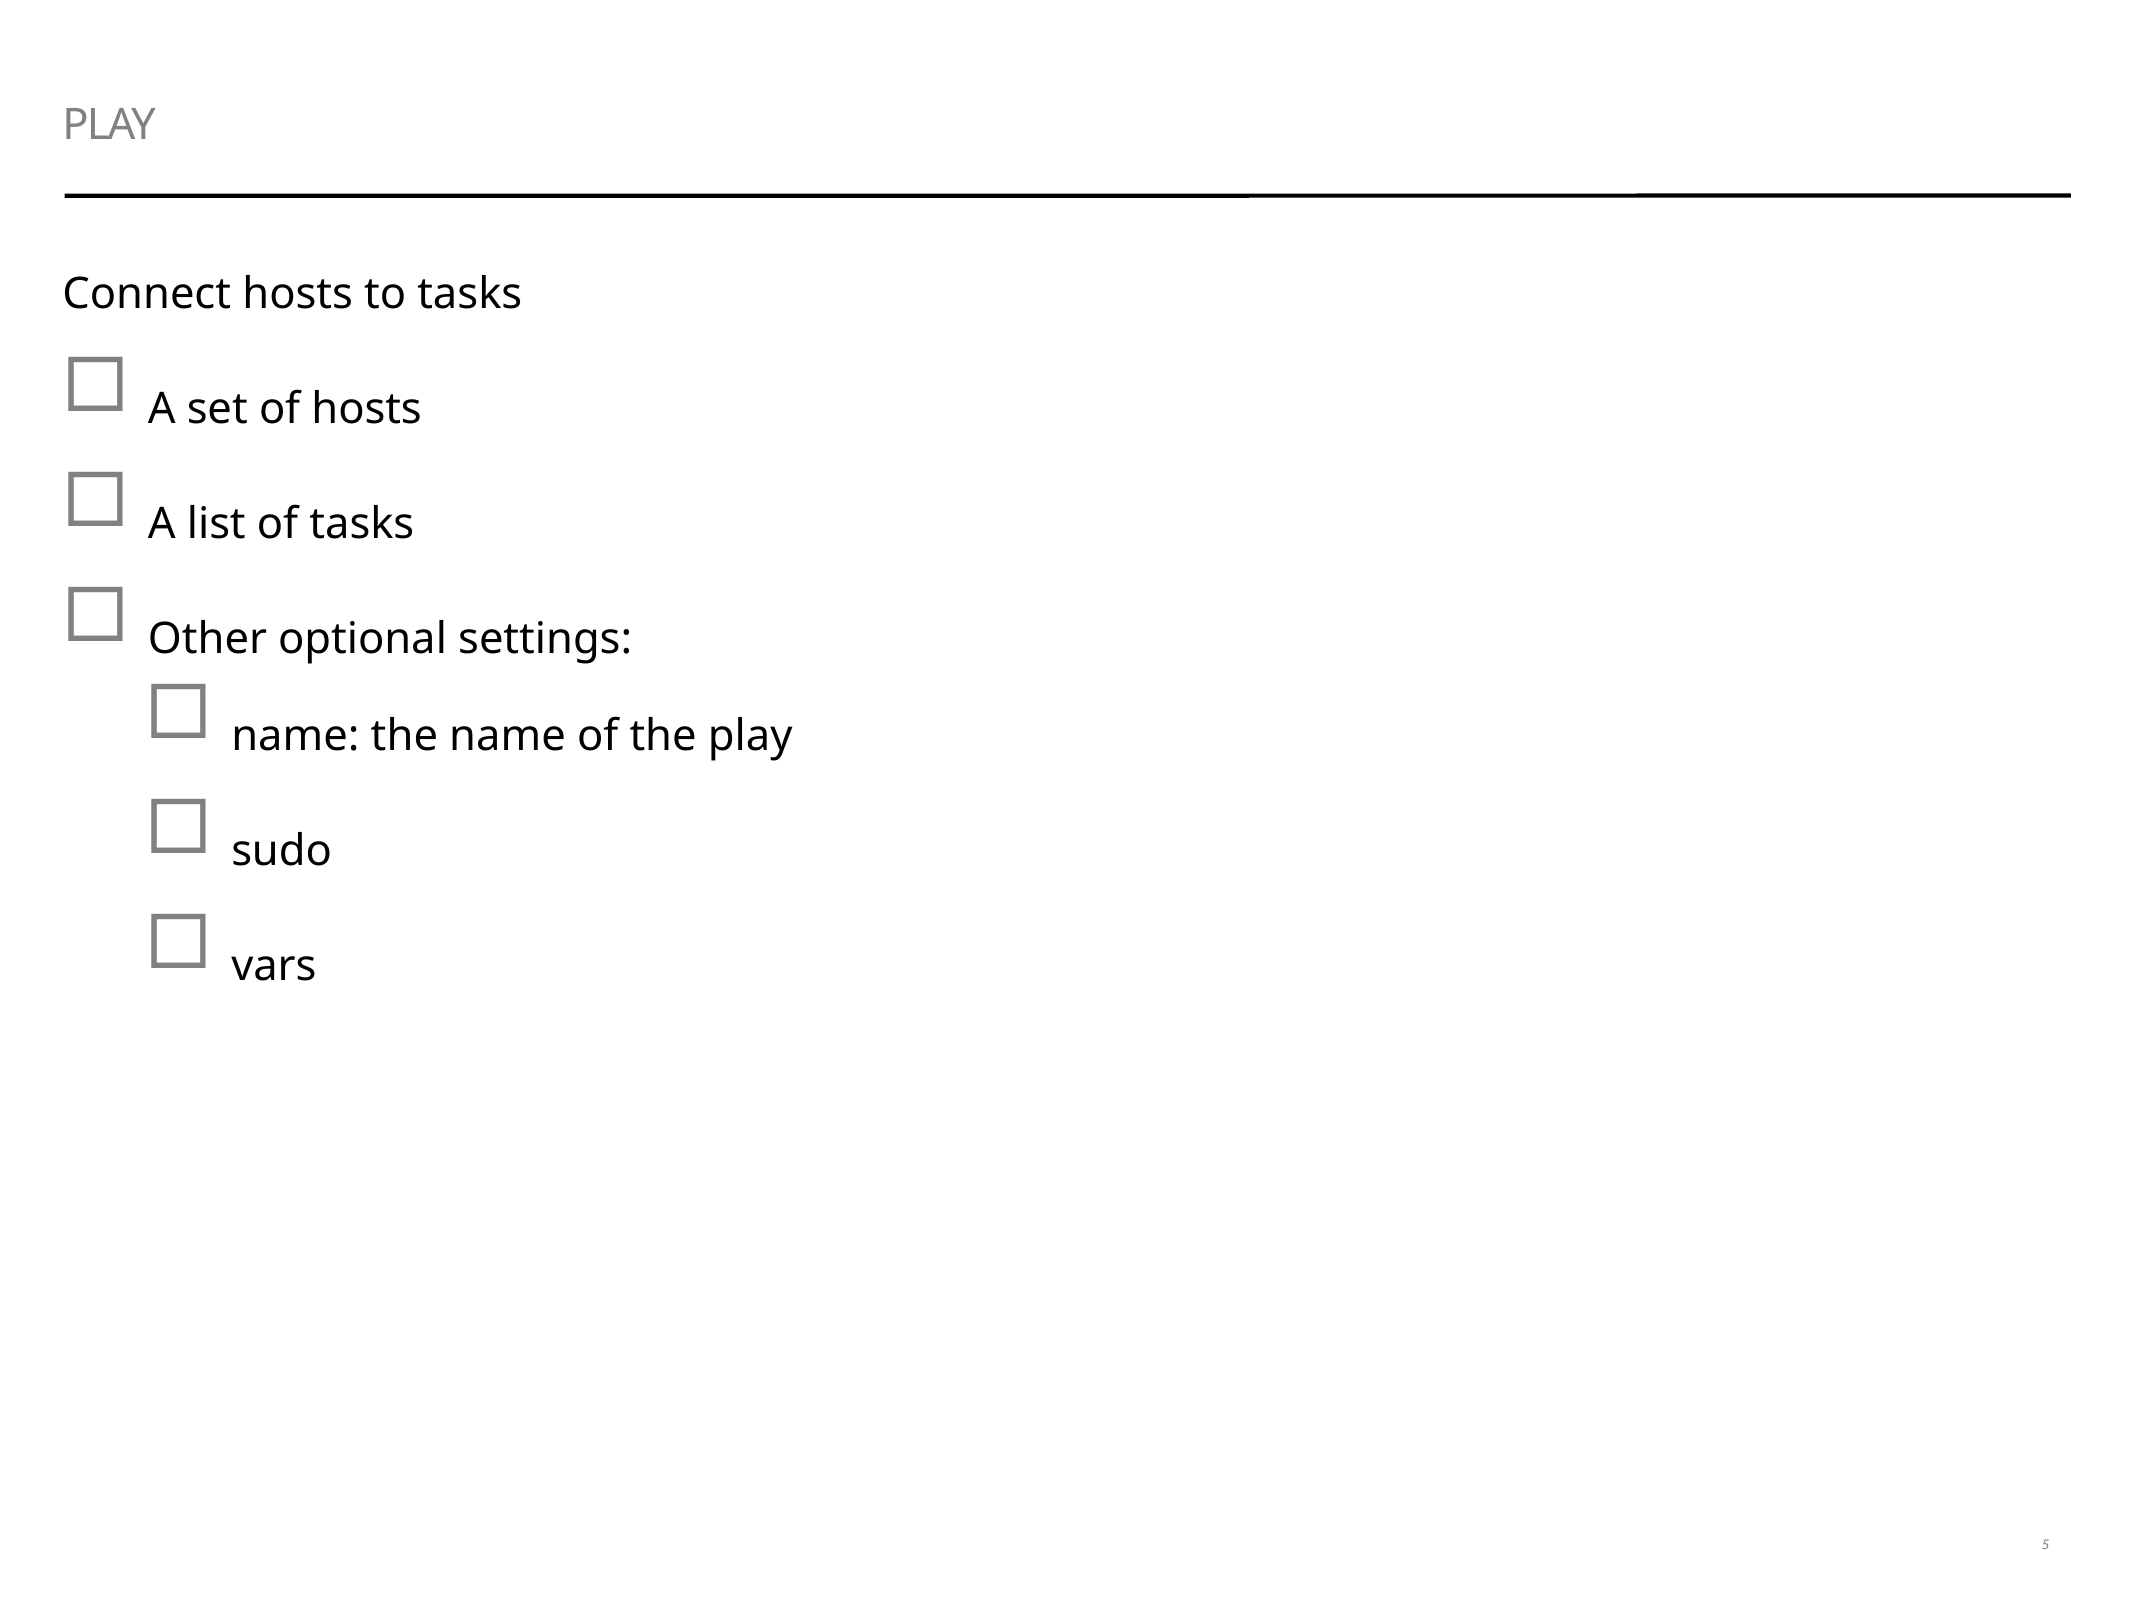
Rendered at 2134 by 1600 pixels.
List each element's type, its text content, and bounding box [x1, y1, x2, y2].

slide_number <number> [2026, 1518, 2071, 1567]
list Connect hosts to tasks A set of hosts A list of tasks Other optional settings: name: the name of the play sudo vars [62, 233, 2071, 1486]
title PLAY [62, 50, 2071, 169]
